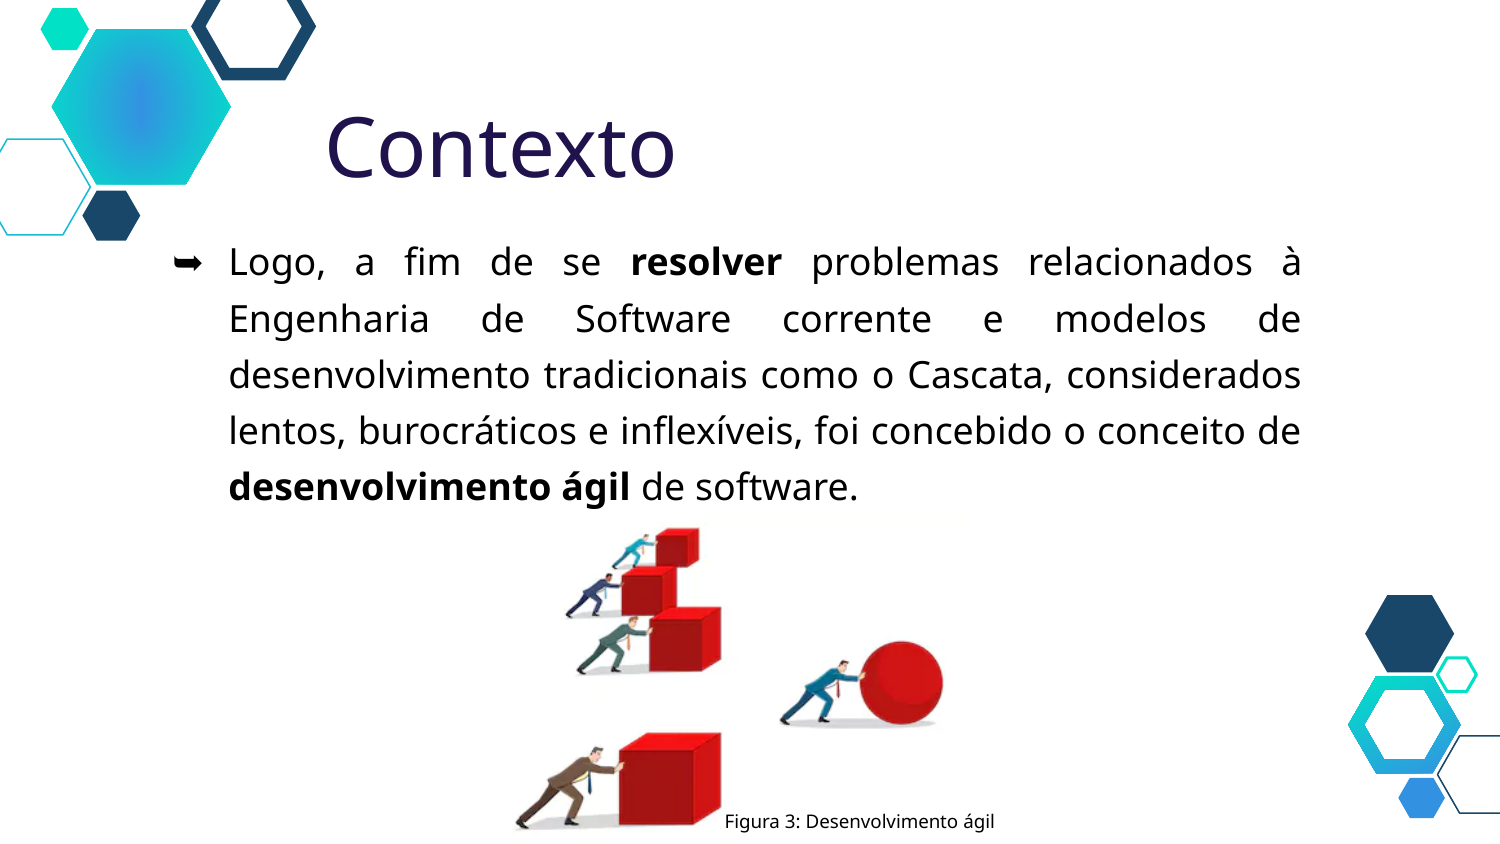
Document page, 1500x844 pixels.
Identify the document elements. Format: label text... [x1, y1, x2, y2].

title Contexto [309, 103, 1121, 209]
list Logo, a fim de se resolver problemas relacionados à Engenharia de Software corrente e modelos de desenvolvimento tradicionais como o Cascata, considerados lentos, burocráticos e inflexíveis, foi concebido o conceito de desenvolvimento ágil de software. [138, 212, 1318, 531]
text_box Figura 3: Desenvolvimento ágil [709, 795, 1076, 844]
picture [490, 511, 966, 844]
